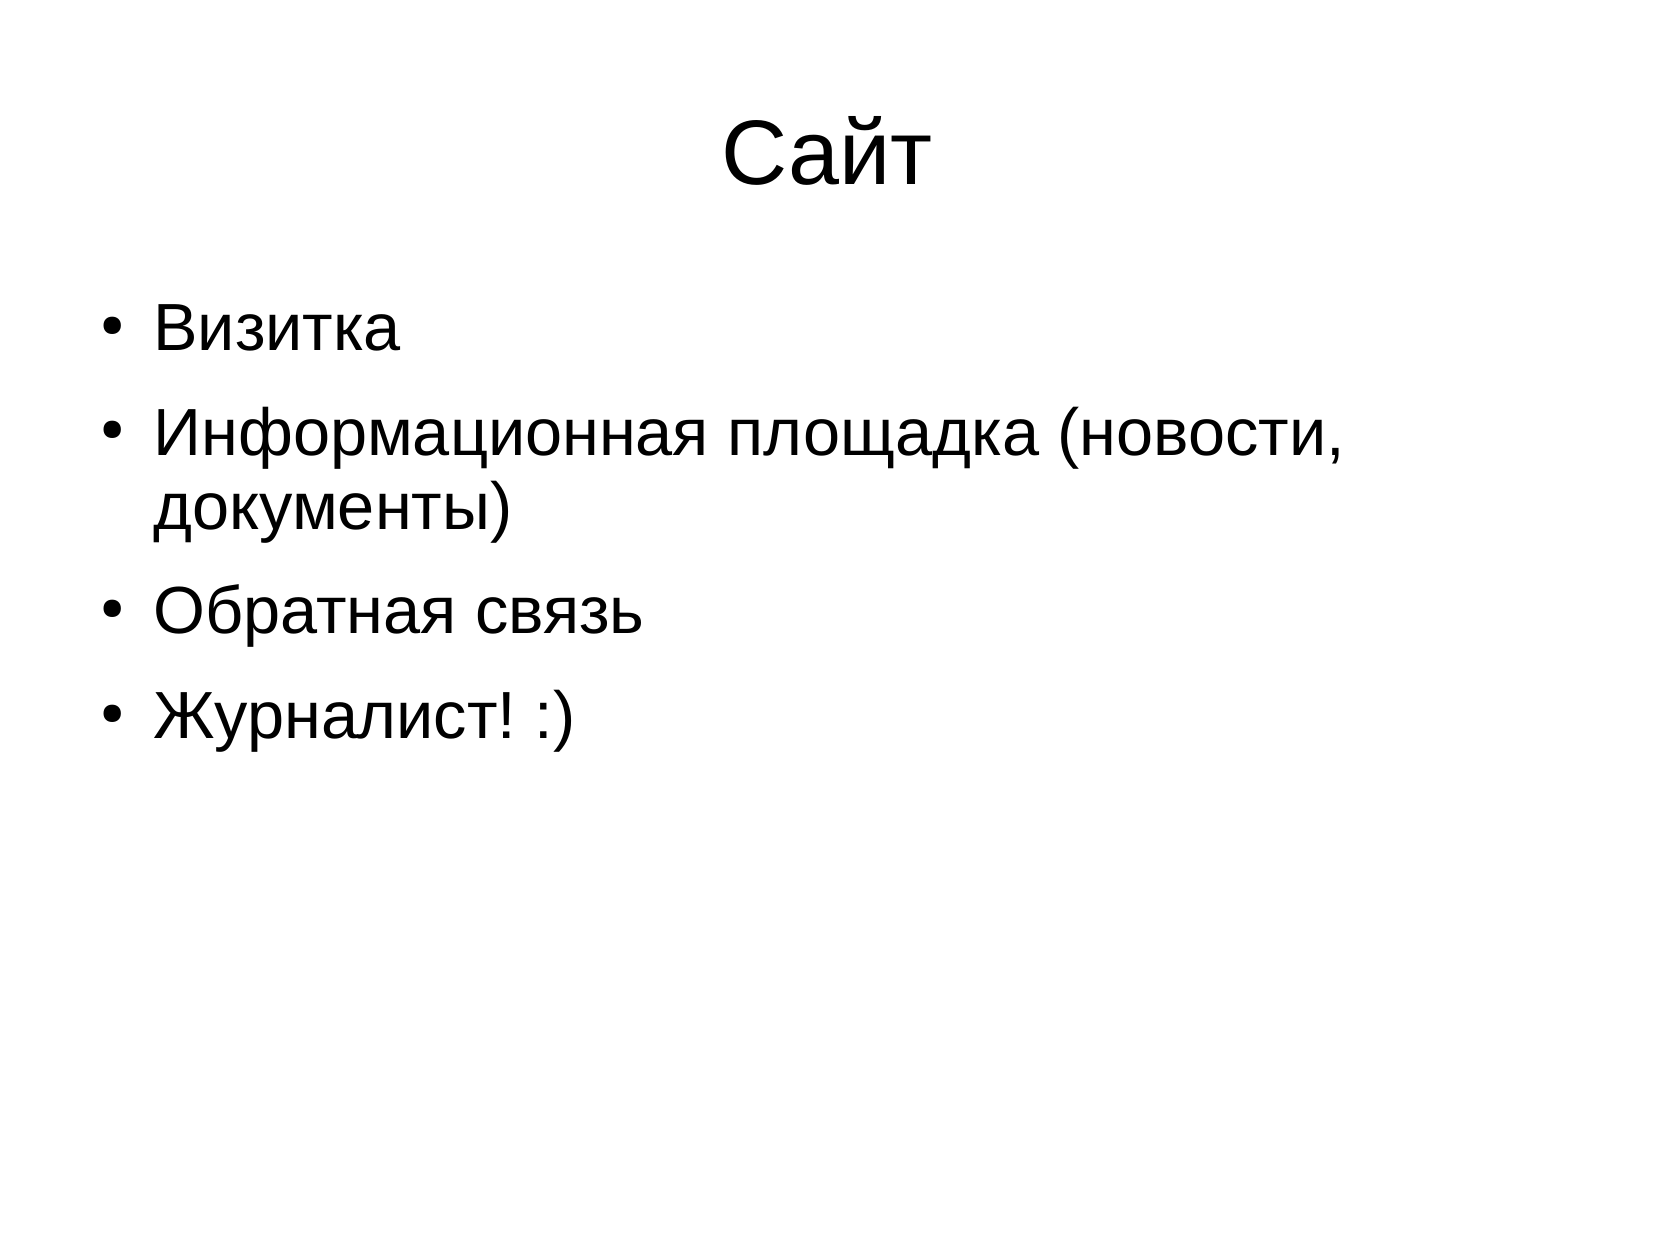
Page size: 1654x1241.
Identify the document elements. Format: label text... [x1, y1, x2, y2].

list Визитка Информационная площадка (новости, документы) Обратная связь Журналист! :) [82, 290, 1538, 1010]
title Сайт [82, 49, 1571, 257]
